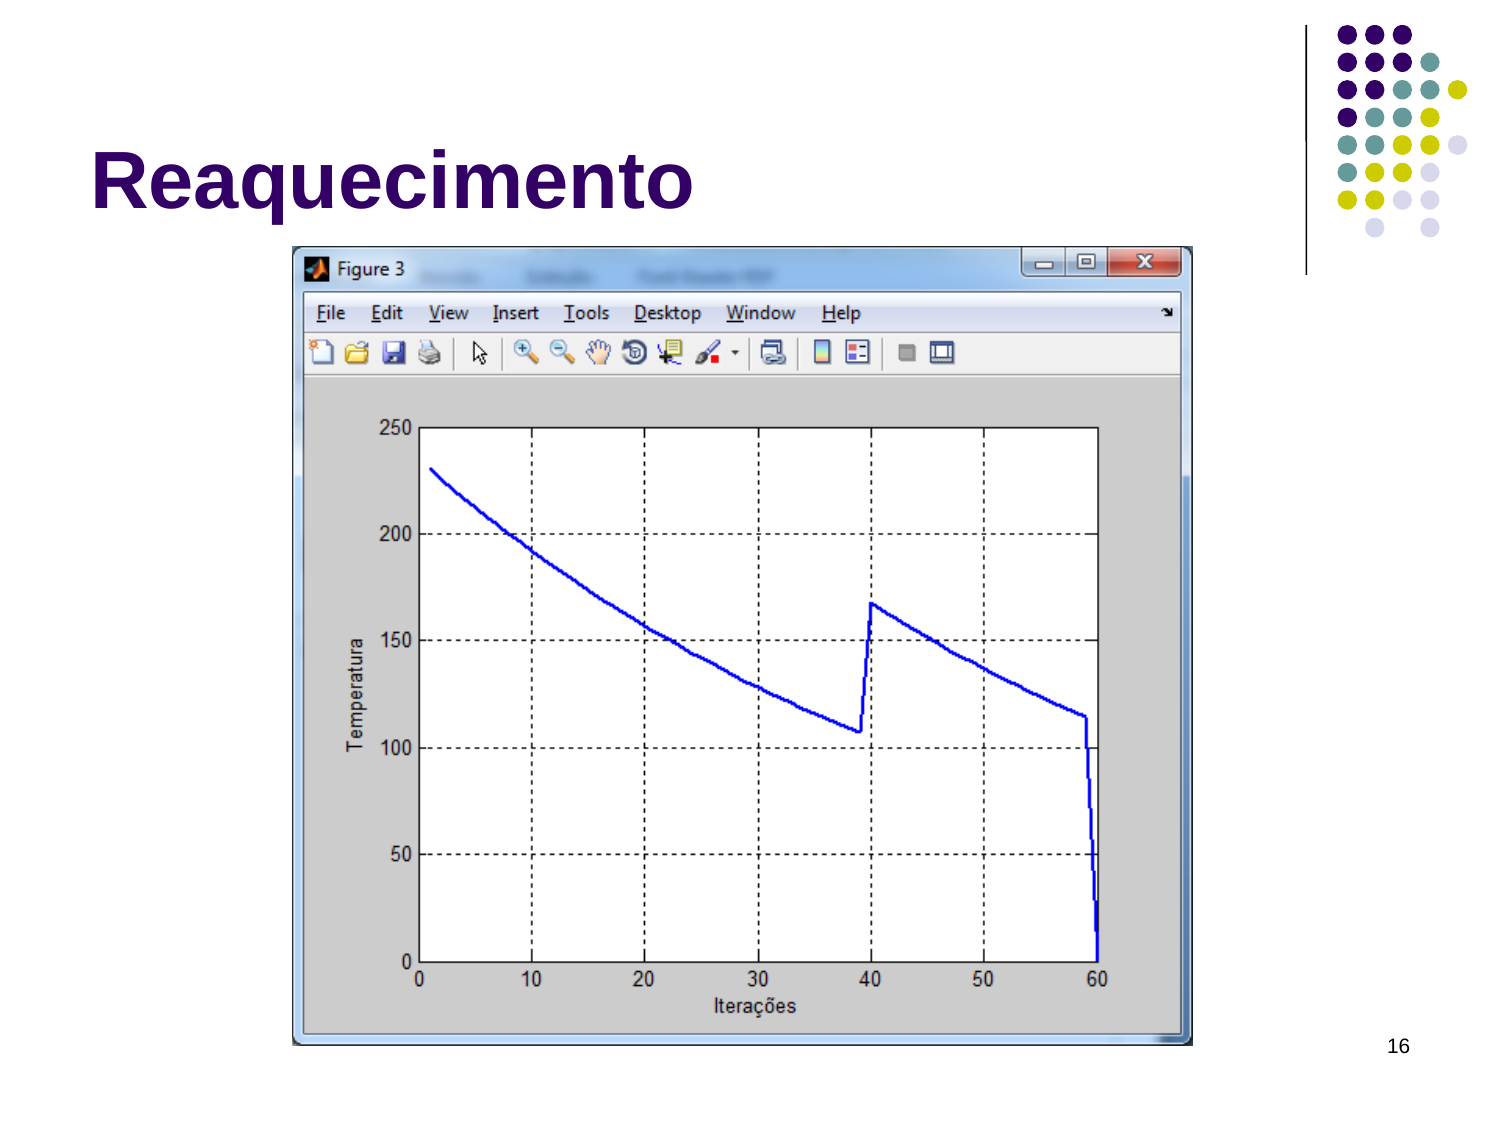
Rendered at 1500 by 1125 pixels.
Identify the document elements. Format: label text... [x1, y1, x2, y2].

title Reaquecimento [75, 20, 1313, 233]
slide_number <número> [1074, 1025, 1425, 1100]
picture [292, 246, 1193, 1047]
